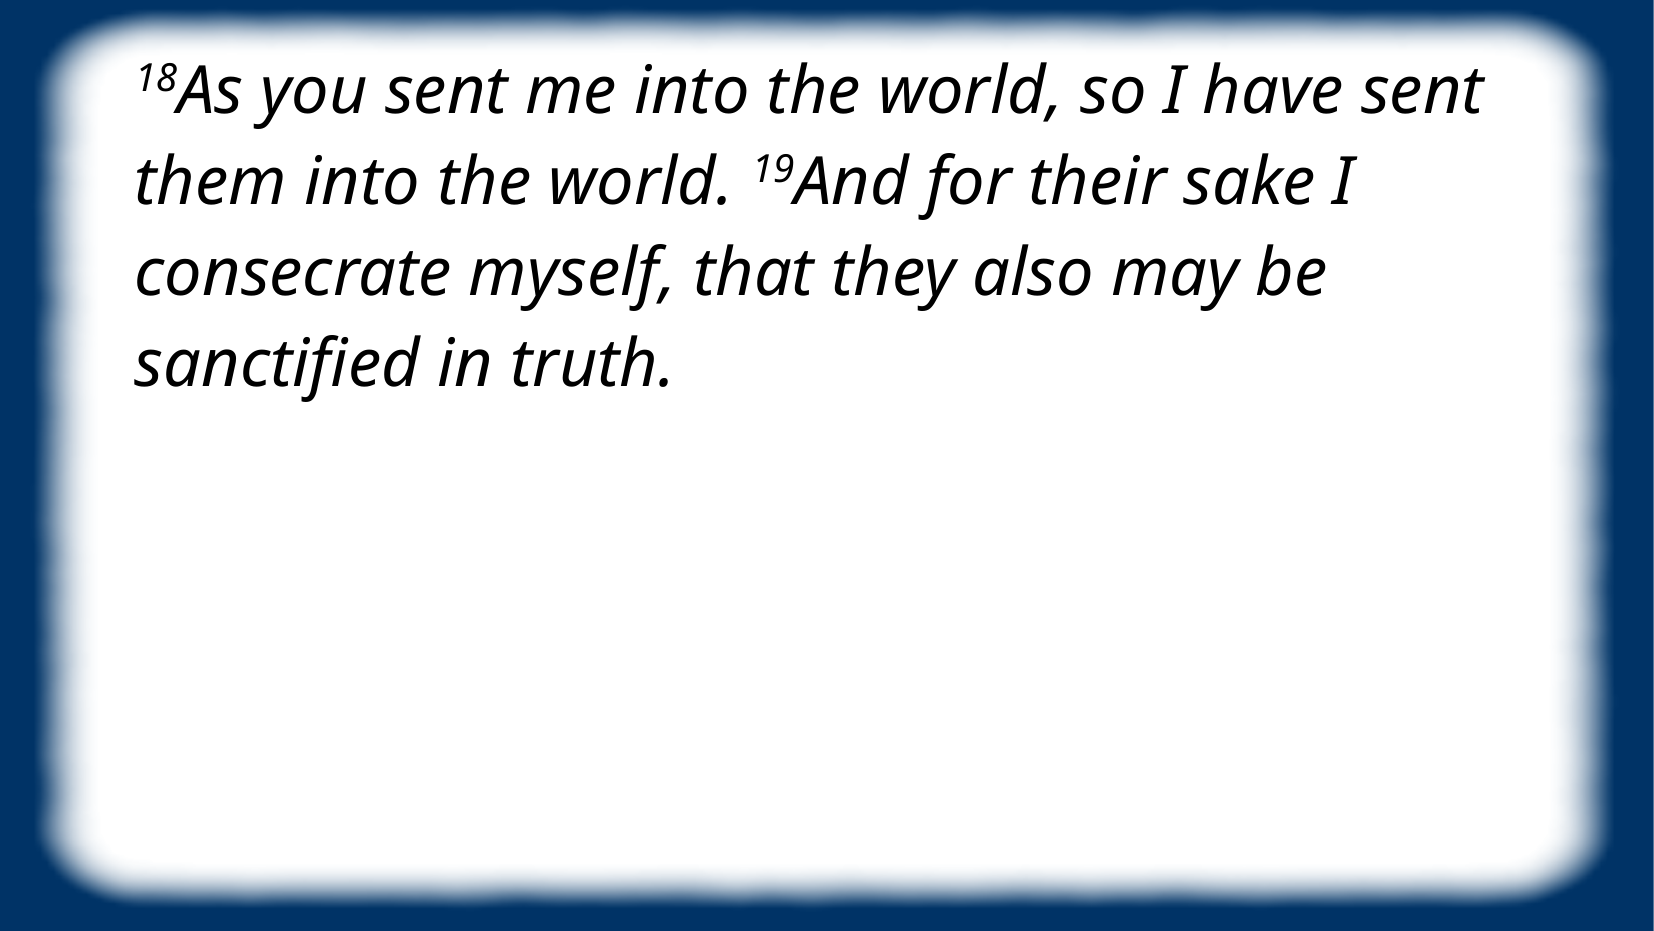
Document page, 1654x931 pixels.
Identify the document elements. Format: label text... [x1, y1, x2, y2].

picture [0, 0, 1654, 931]
text_box 18As you sent me into the world, so I have sent them into the world. 19And for their sake I consecrate myself, that they also may be sanctified in truth. [120, 35, 1531, 406]
